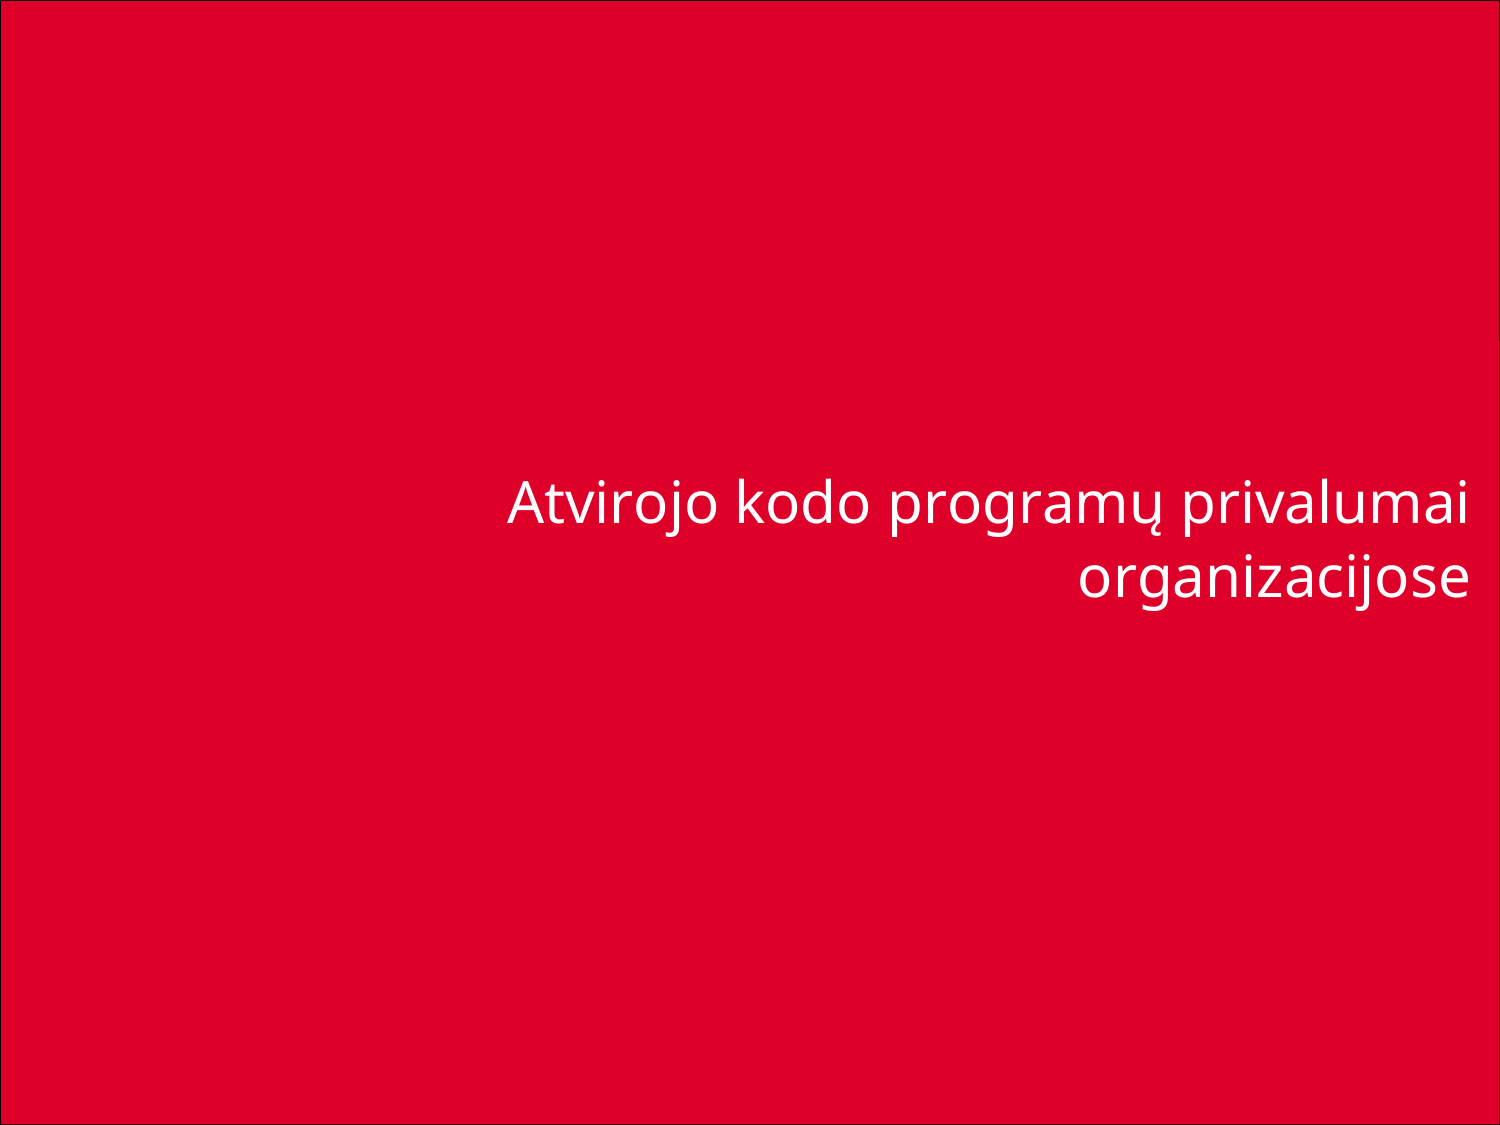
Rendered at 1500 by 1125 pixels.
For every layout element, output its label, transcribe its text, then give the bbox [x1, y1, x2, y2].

text_box [0, 0, 1500, 1125]
text_box Atvirojo kodo programų privalumai organizacijose [137, 456, 1486, 620]
